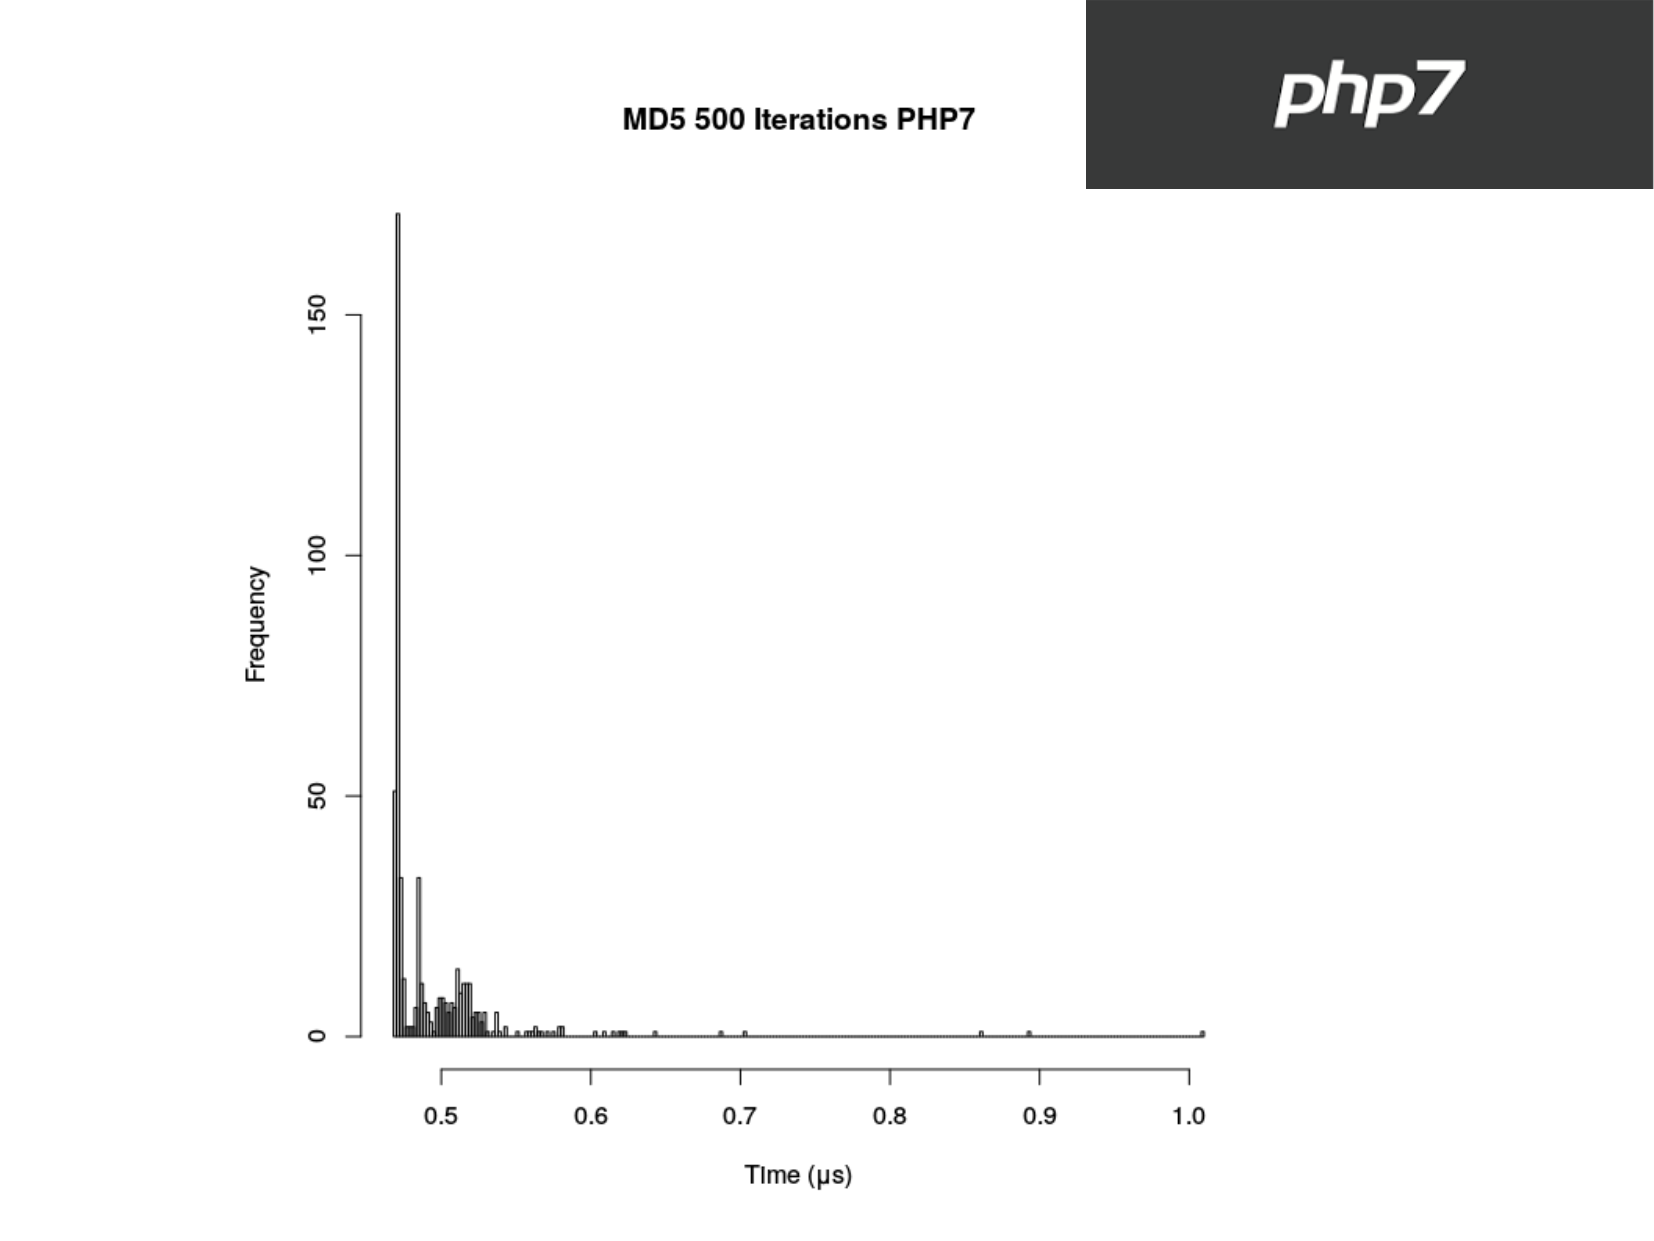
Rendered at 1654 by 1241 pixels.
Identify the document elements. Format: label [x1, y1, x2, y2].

picture [238, 0, 1654, 1223]
